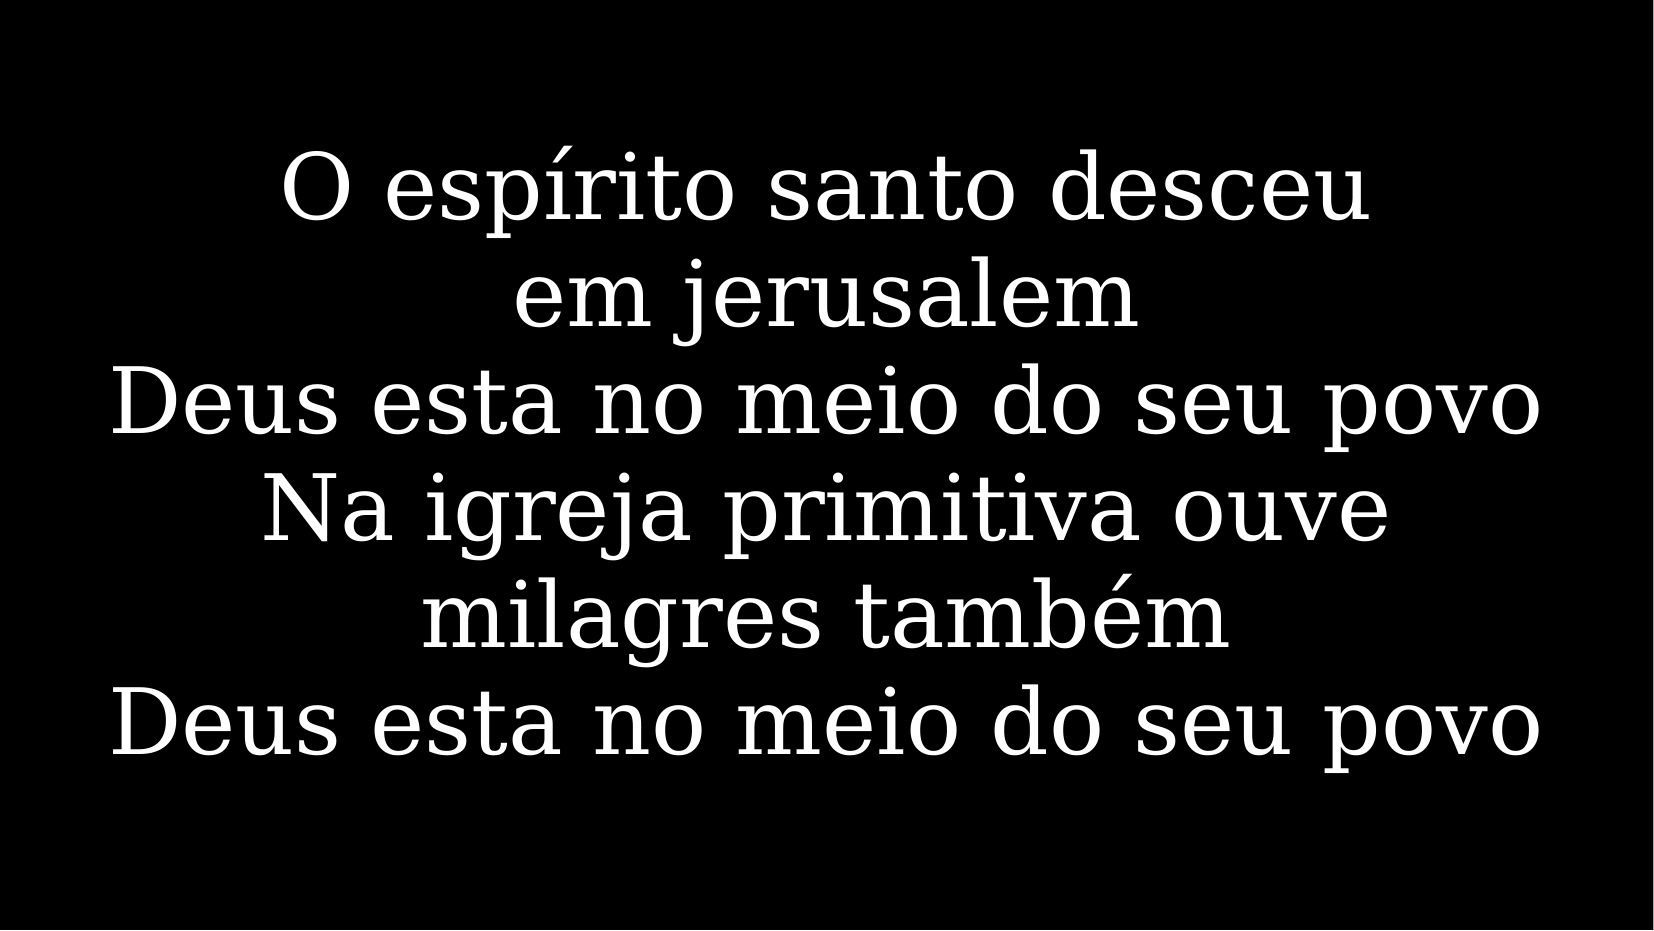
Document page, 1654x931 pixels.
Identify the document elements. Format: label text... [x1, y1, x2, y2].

subtitle O espírito santo desceu em jerusalem Deus esta no meio do seu povo Na igreja primitiva ouve milagres também Deus esta no meio do seu povo [82, 36, 1571, 875]
